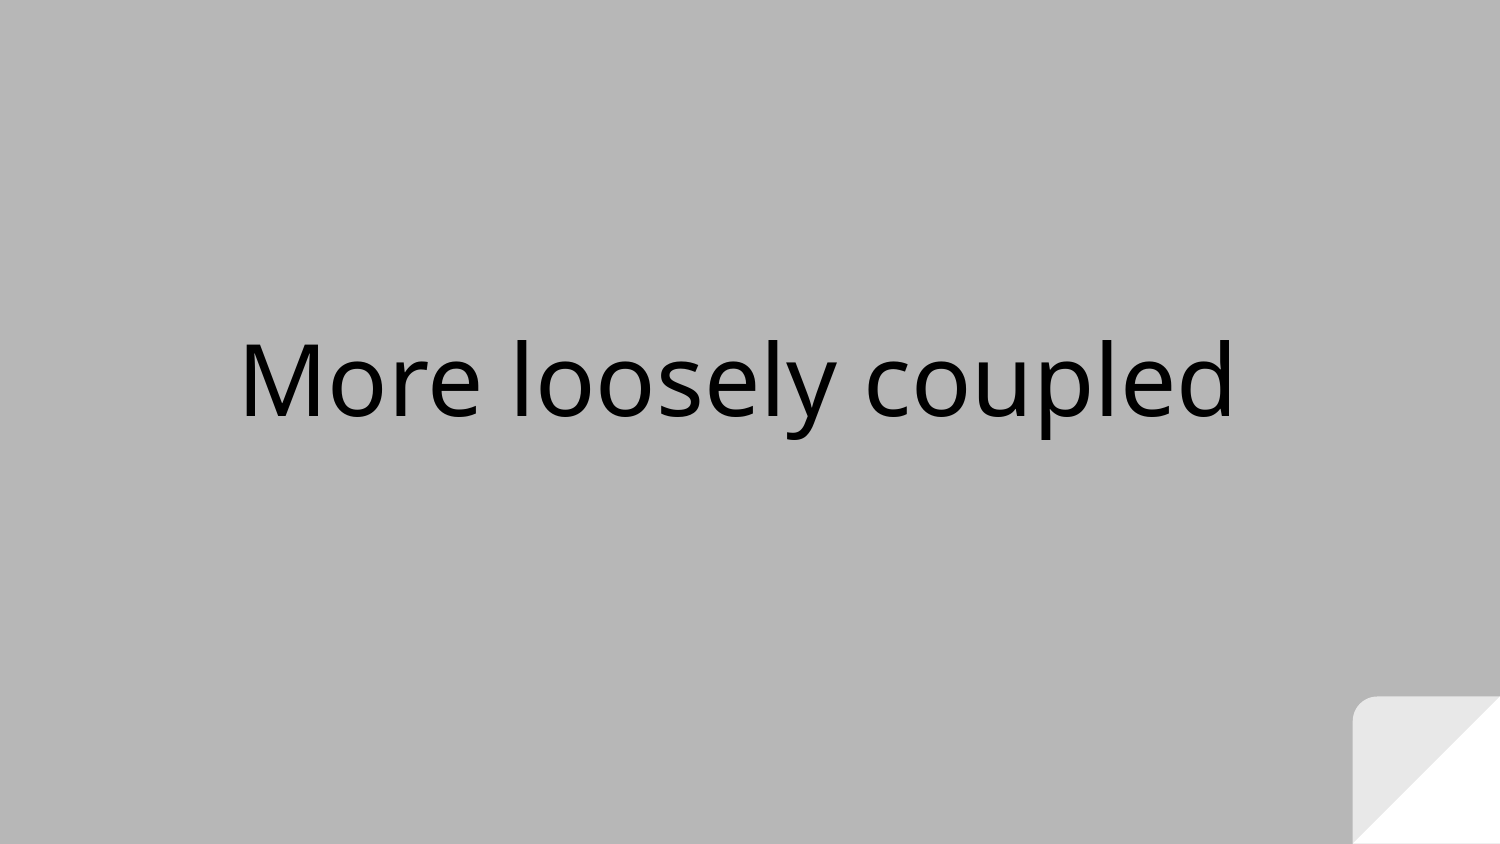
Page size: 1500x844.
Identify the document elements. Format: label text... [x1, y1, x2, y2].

title More loosely coupled [64, 201, 1413, 452]
